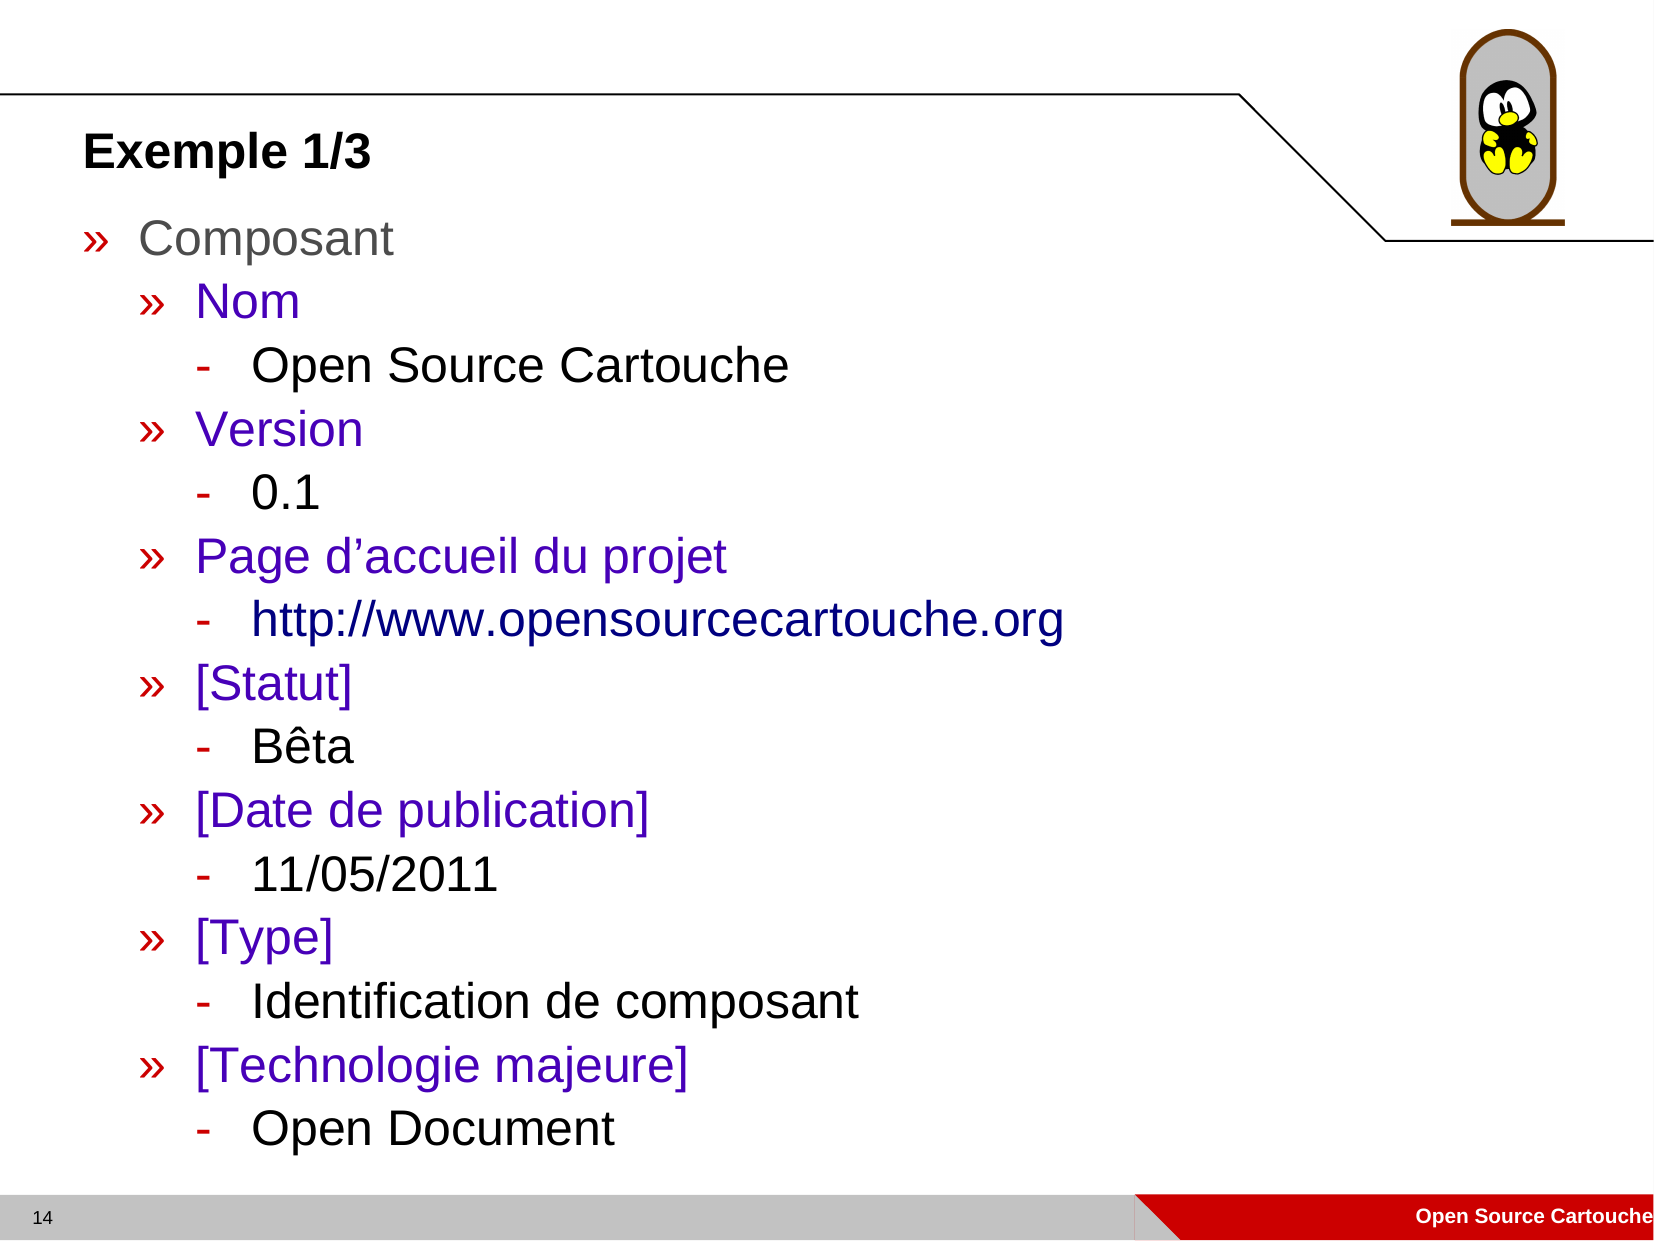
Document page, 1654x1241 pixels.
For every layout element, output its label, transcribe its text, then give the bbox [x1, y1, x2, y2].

list Composant Nom Open Source Cartouche Version 0.1 Page d’accueil du projet http://www.opensourcecartouche.org [Statut] Bêta [Date de publication] 11/05/2011 [Type] Identification de composant [Technologie majeure] Open Document [82, 213, 1571, 1161]
picture [1451, 29, 1565, 49]
title Exemple 1/3 [82, 49, 1571, 213]
